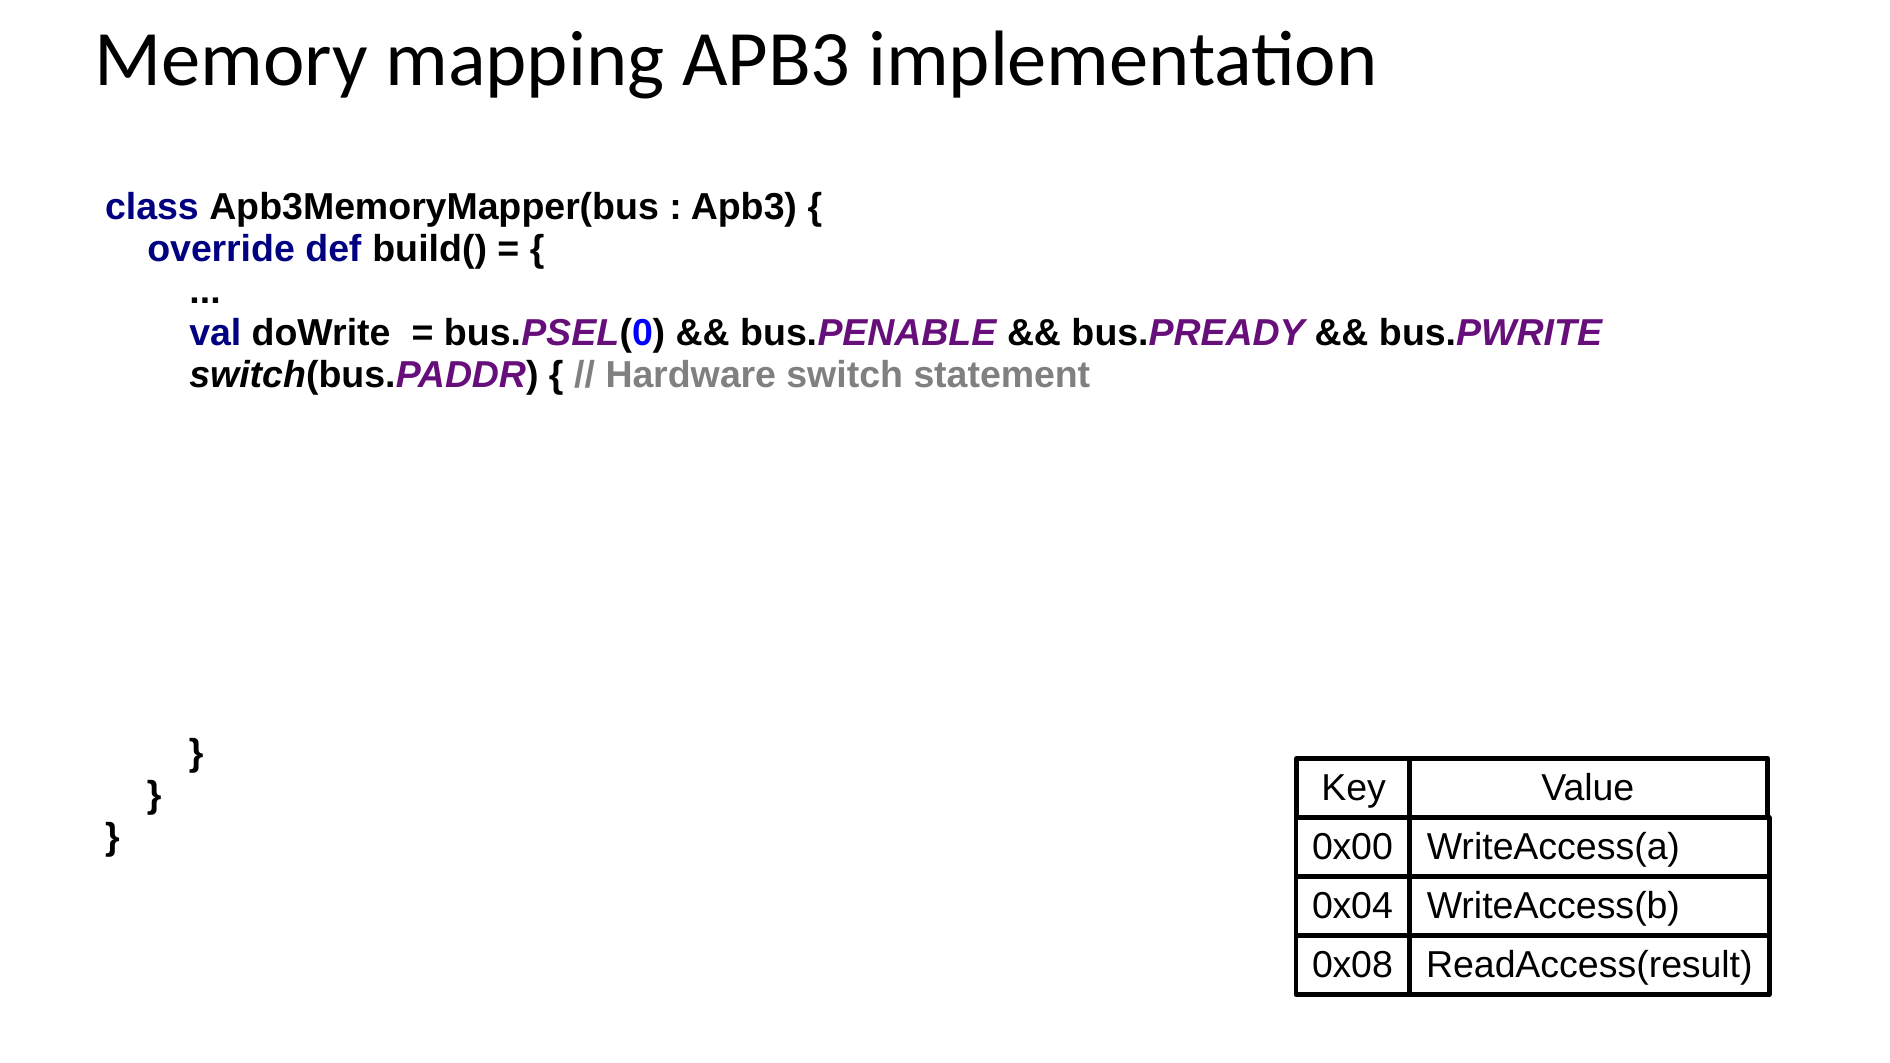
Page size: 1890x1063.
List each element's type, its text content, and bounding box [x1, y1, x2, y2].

title Memory mapping APB3 implementation [94, 0, 1796, 155]
picture [1293, 755, 1772, 997]
text_box class Apb3MemoryMapper(bus : Apb3) { override def build() = { ... val doWrite = bus.PSEL(0) && bus.PENABLE && bus.PREADY && bus.PWRITE switch(bus.PADDR) { // Hardware switch statement } } } [90, 178, 1819, 1058]
